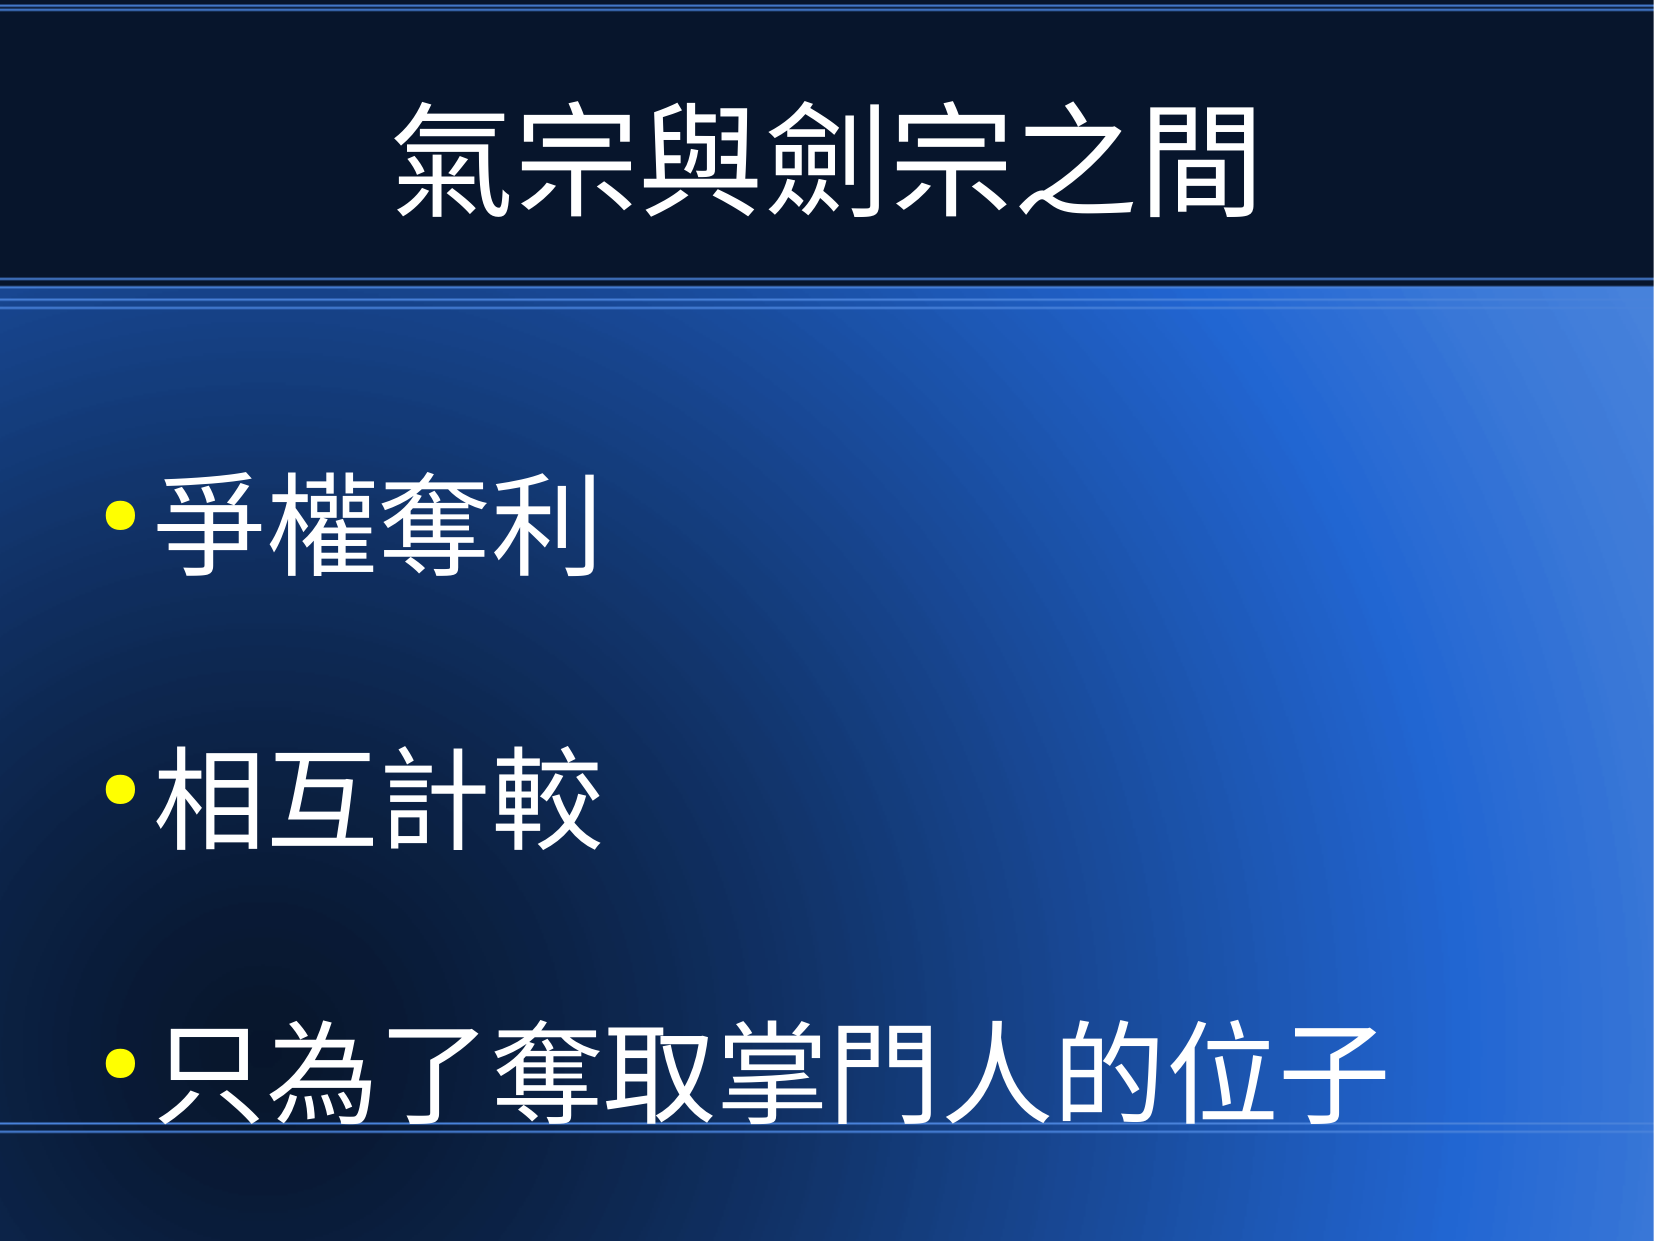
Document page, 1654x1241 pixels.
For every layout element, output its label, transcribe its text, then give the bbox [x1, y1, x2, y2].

list 爭權奪利 相互計較 只為了奪取掌門人的位子 [82, 355, 1571, 1241]
picture [0, 0, 1654, 1241]
title 氣宗與劍宗之間 [82, 49, 1571, 257]
